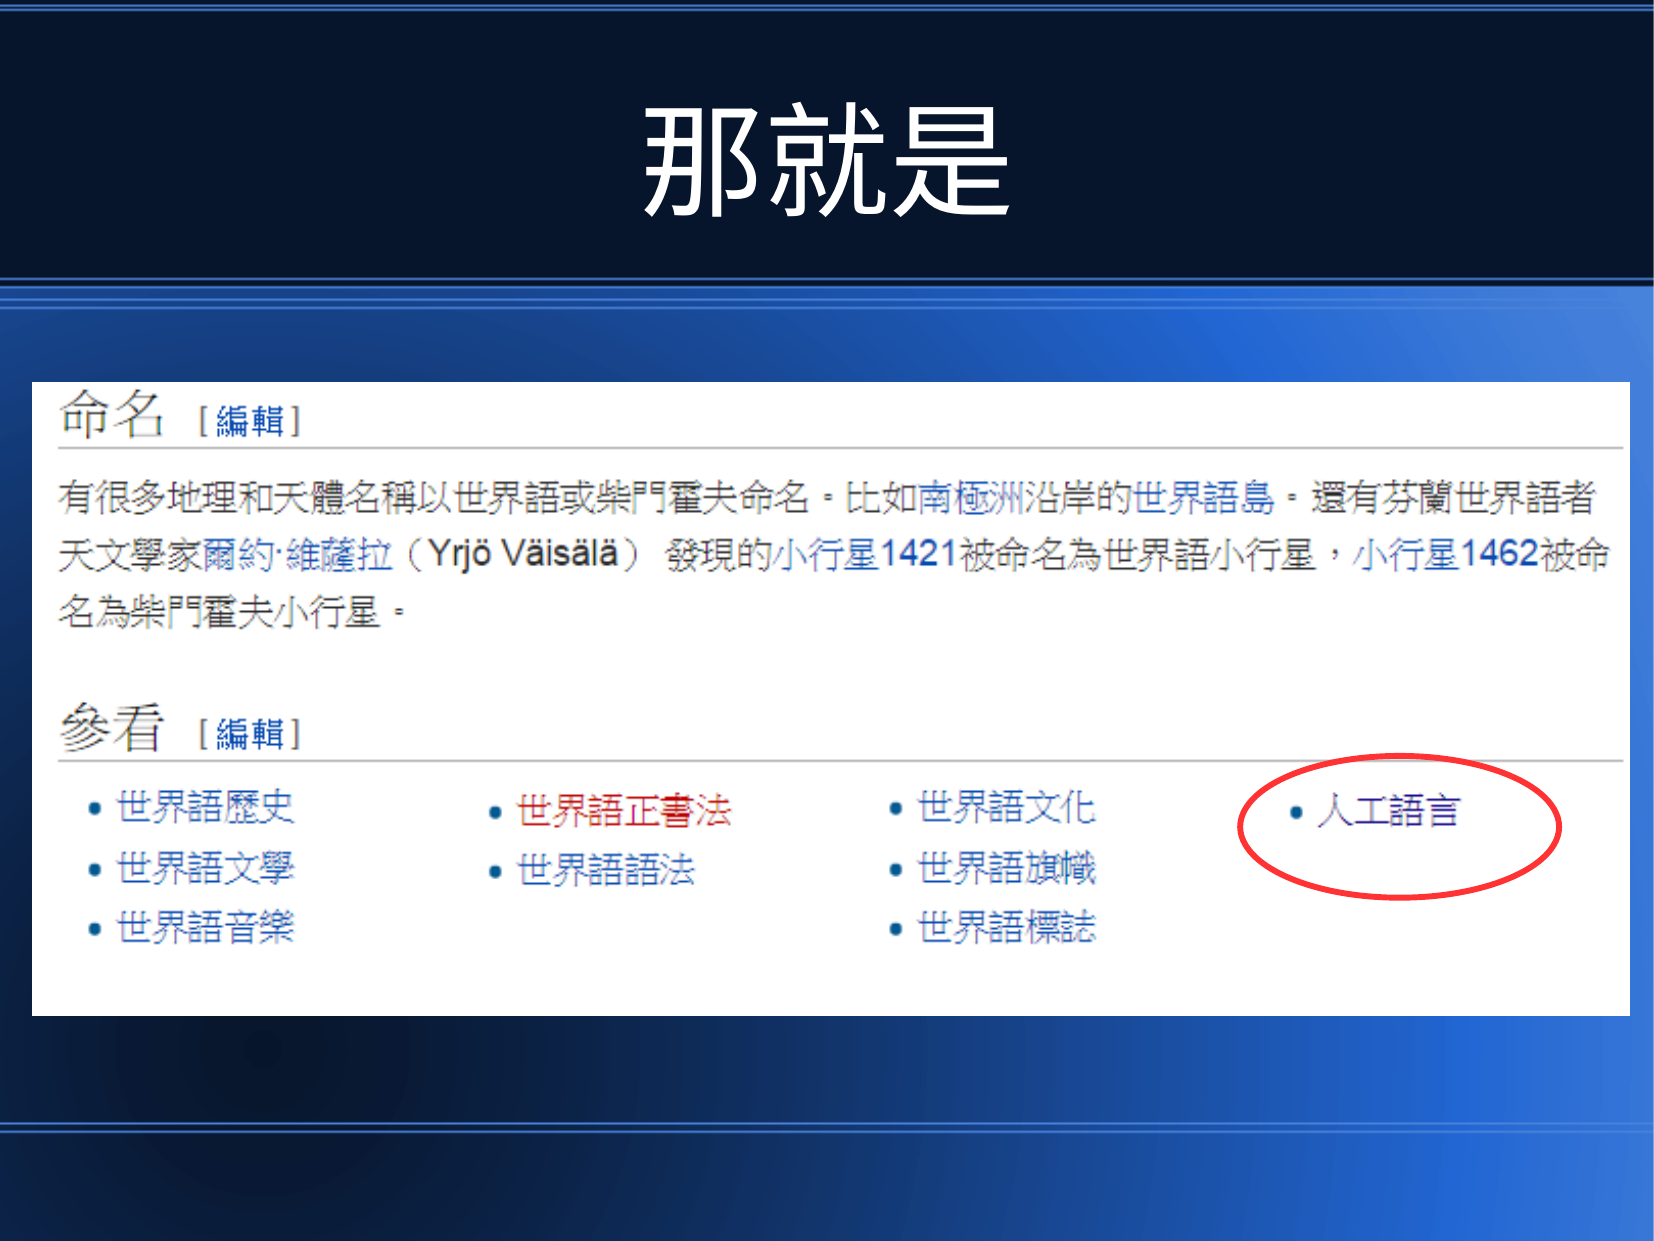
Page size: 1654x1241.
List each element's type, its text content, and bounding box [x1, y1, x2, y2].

title 那就是 [82, 49, 1571, 257]
picture [0, 0, 1654, 1241]
